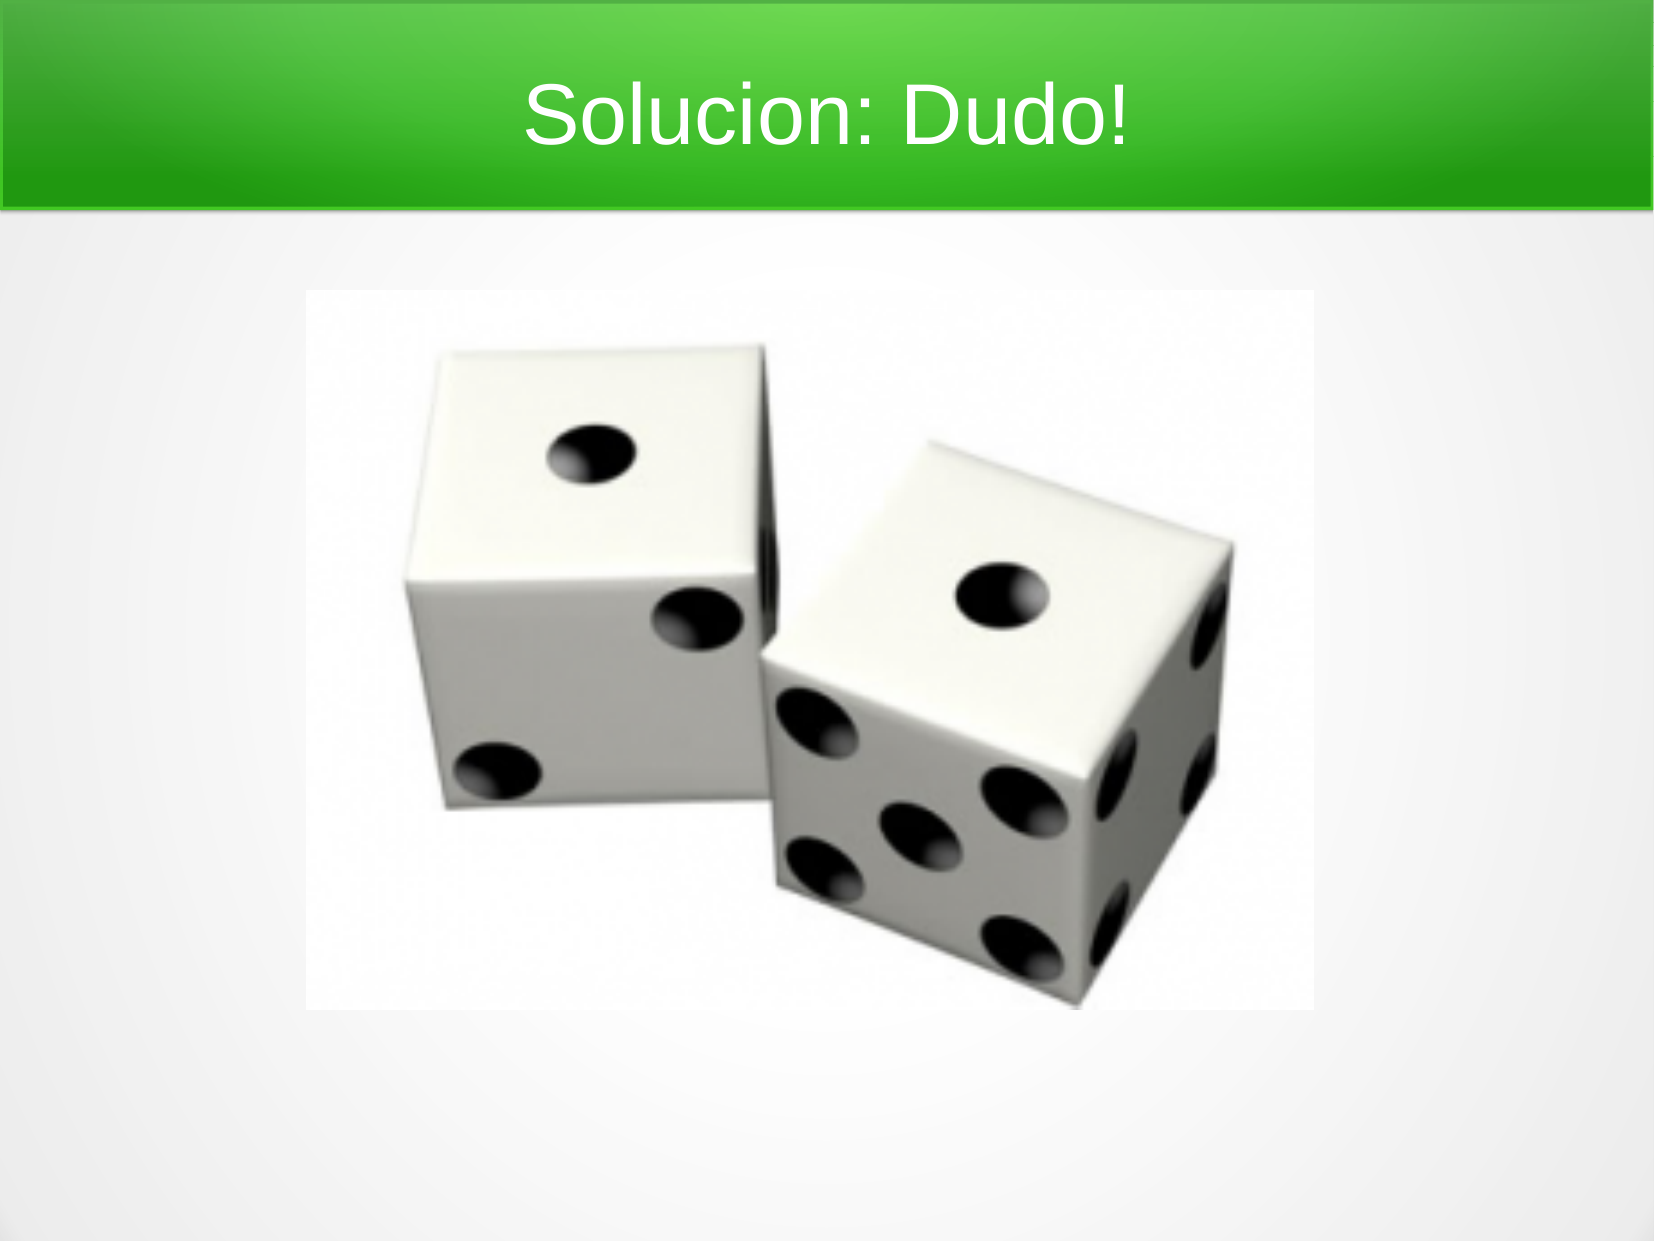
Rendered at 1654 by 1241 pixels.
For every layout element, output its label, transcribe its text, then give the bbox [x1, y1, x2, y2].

title Solucion: Dudo! [82, 49, 1571, 179]
picture [306, 290, 1314, 1010]
